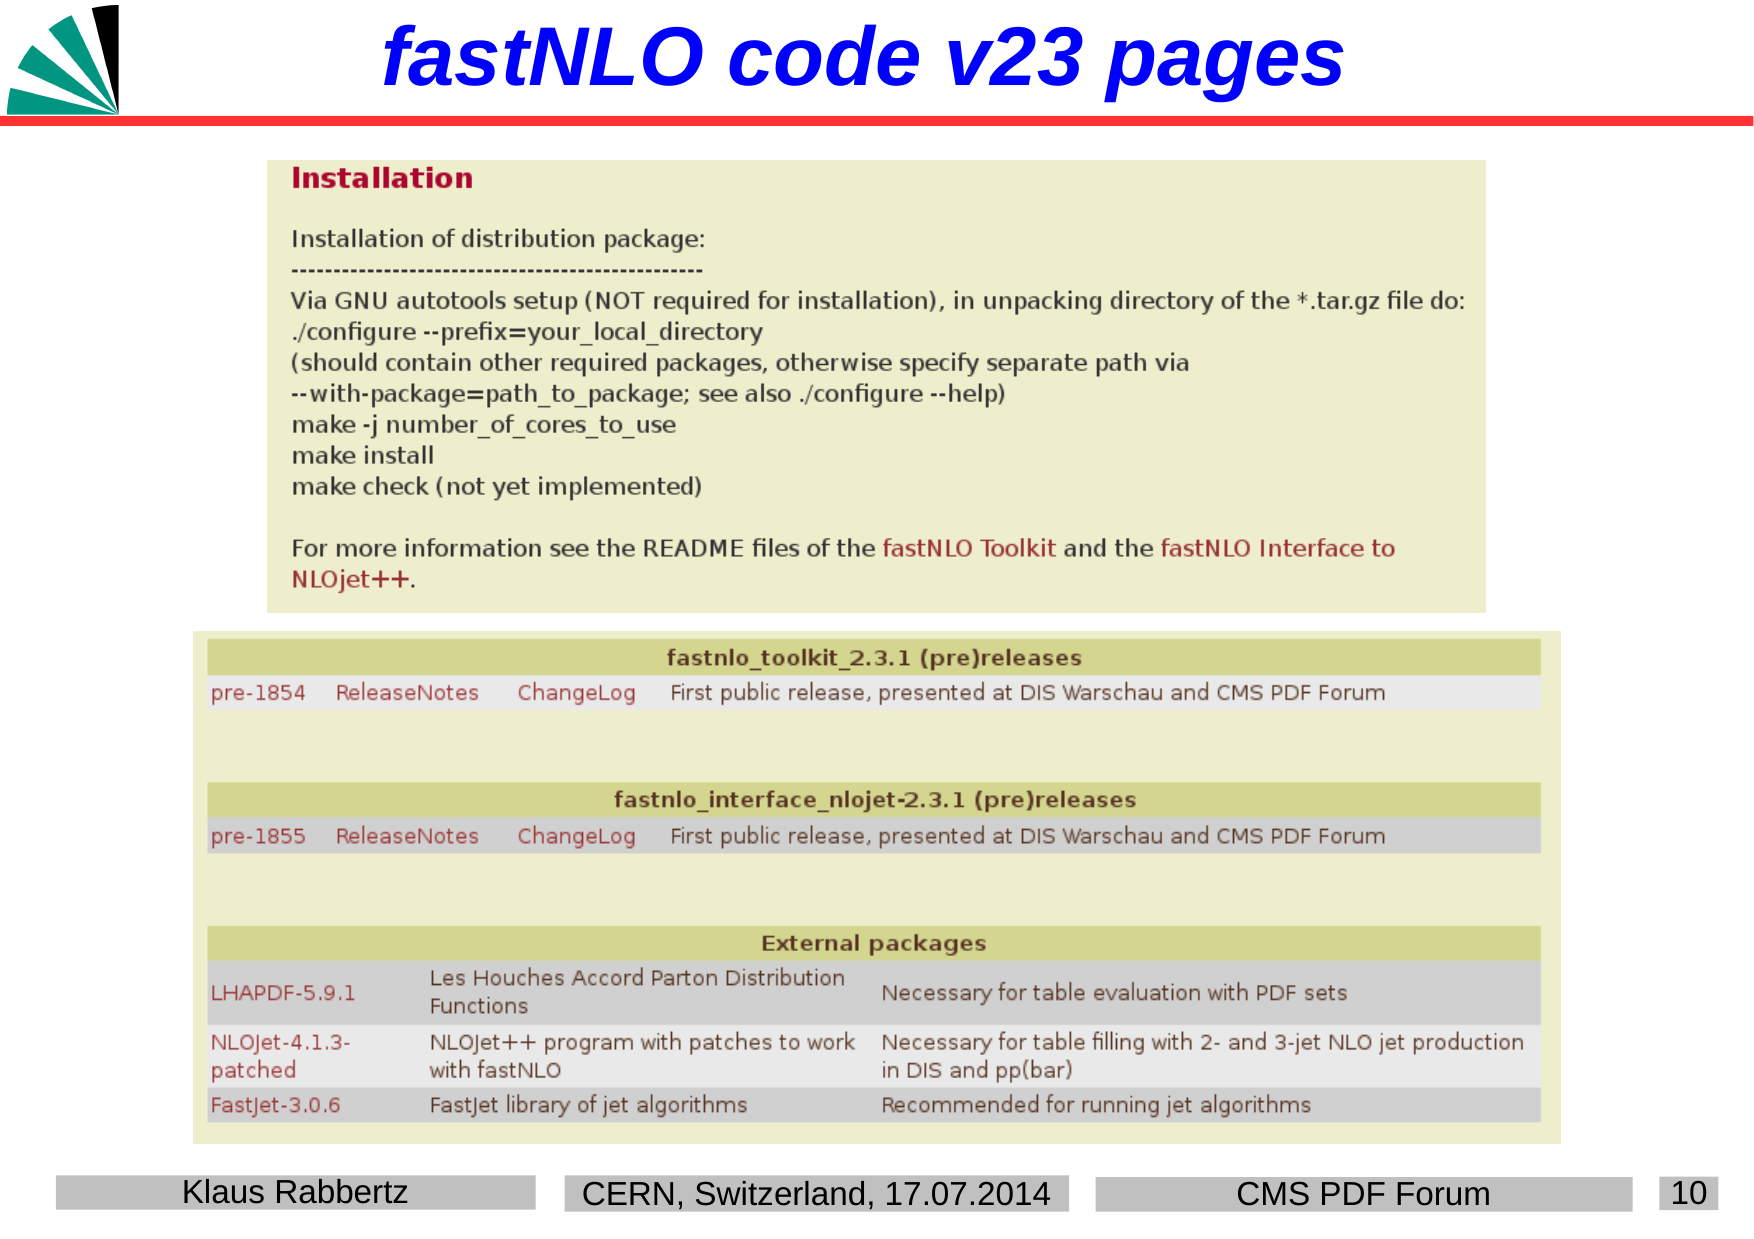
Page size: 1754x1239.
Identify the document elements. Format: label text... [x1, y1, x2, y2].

picture [7, 5, 119, 116]
picture [267, 160, 1486, 613]
picture [193, 631, 1561, 1144]
title fastNLO code v23 pages [123, 0, 1606, 114]
